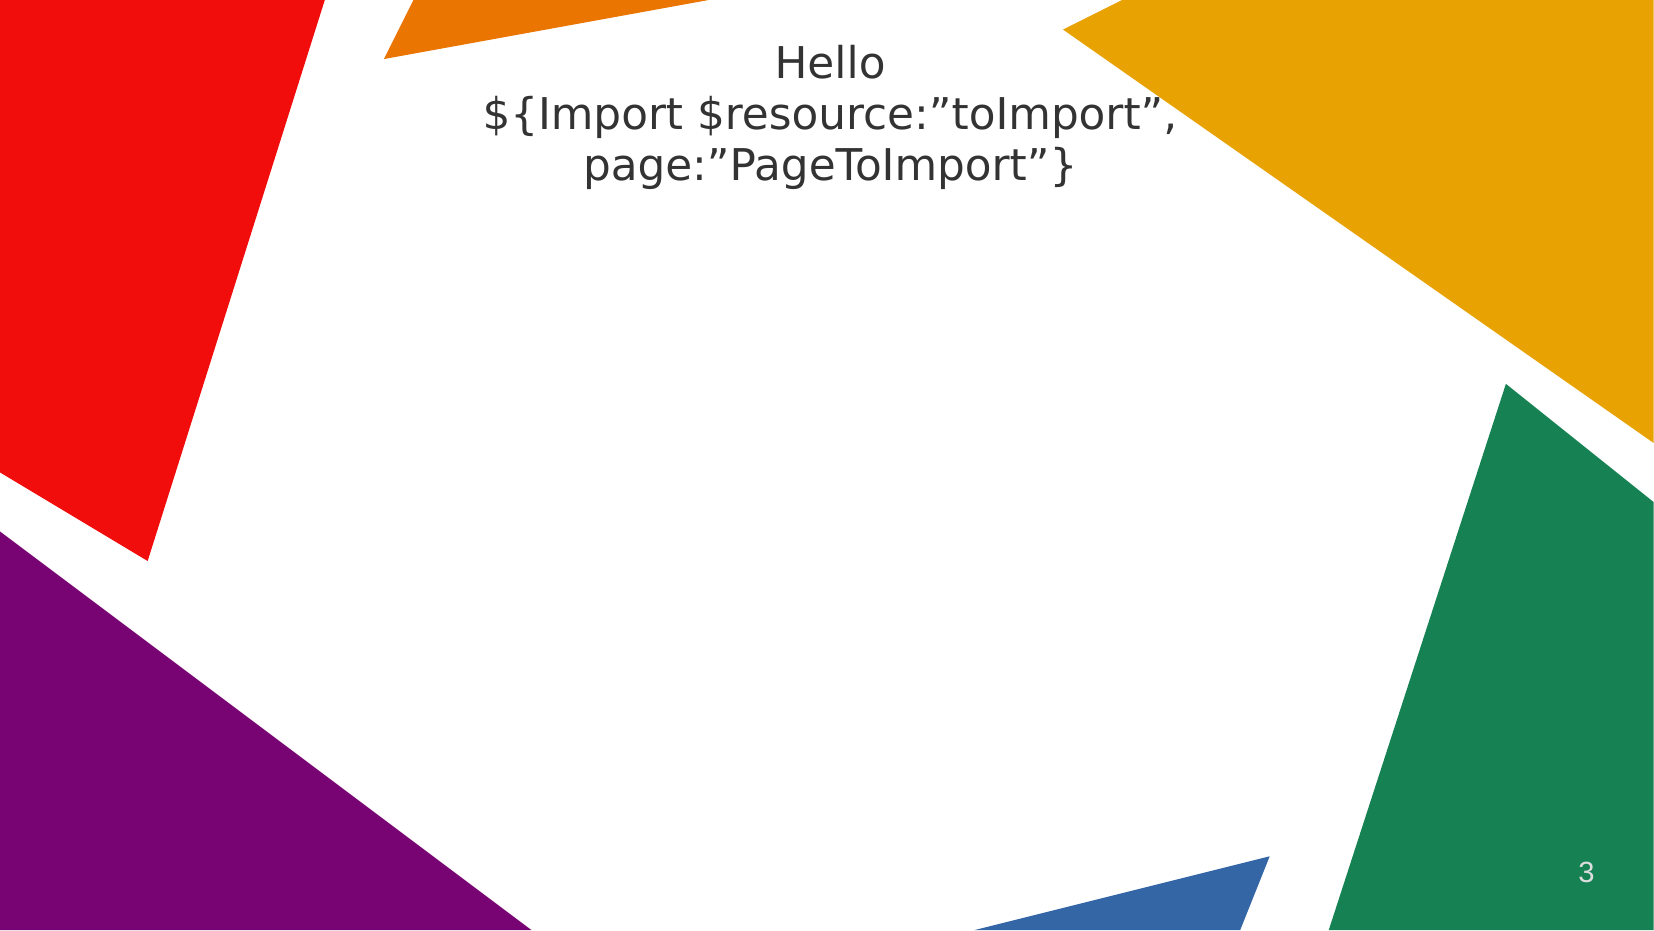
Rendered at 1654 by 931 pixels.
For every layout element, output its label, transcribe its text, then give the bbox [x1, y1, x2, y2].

title Hello ${Import $resource:”toImport”, page:”PageToImport”} [289, 37, 1372, 193]
